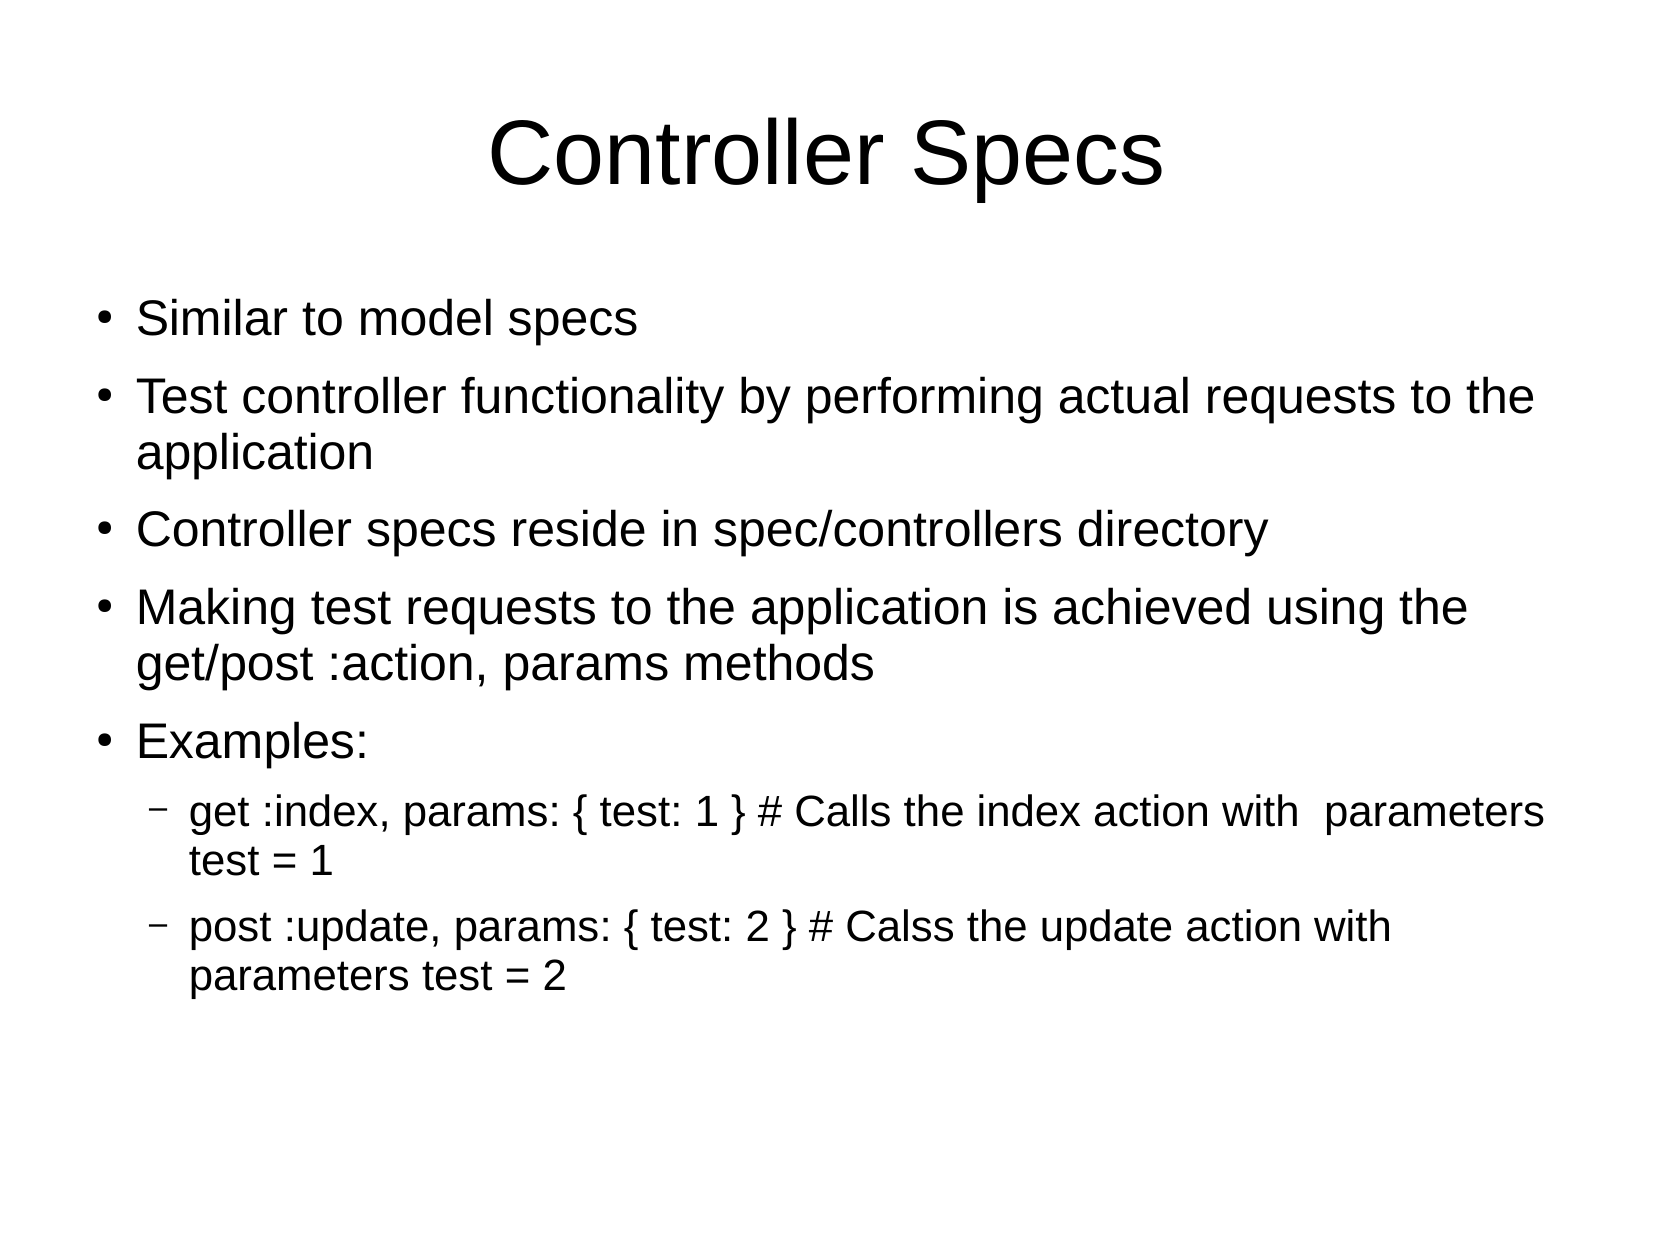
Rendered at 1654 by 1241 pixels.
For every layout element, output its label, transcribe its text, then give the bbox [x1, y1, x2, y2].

list Similar to model specs Test controller functionality by performing actual requests to the application Controller specs reside in spec/controllers directory Making test requests to the application is achieved using the get/post :action, params methods Examples: get :index, params: { test: 1 } # Calls the index action with parameters test = 1 post :update, params: { test: 2 } # Calss the update action with parameters test = 2 [82, 290, 1571, 1010]
title Controller Specs [82, 49, 1571, 257]
